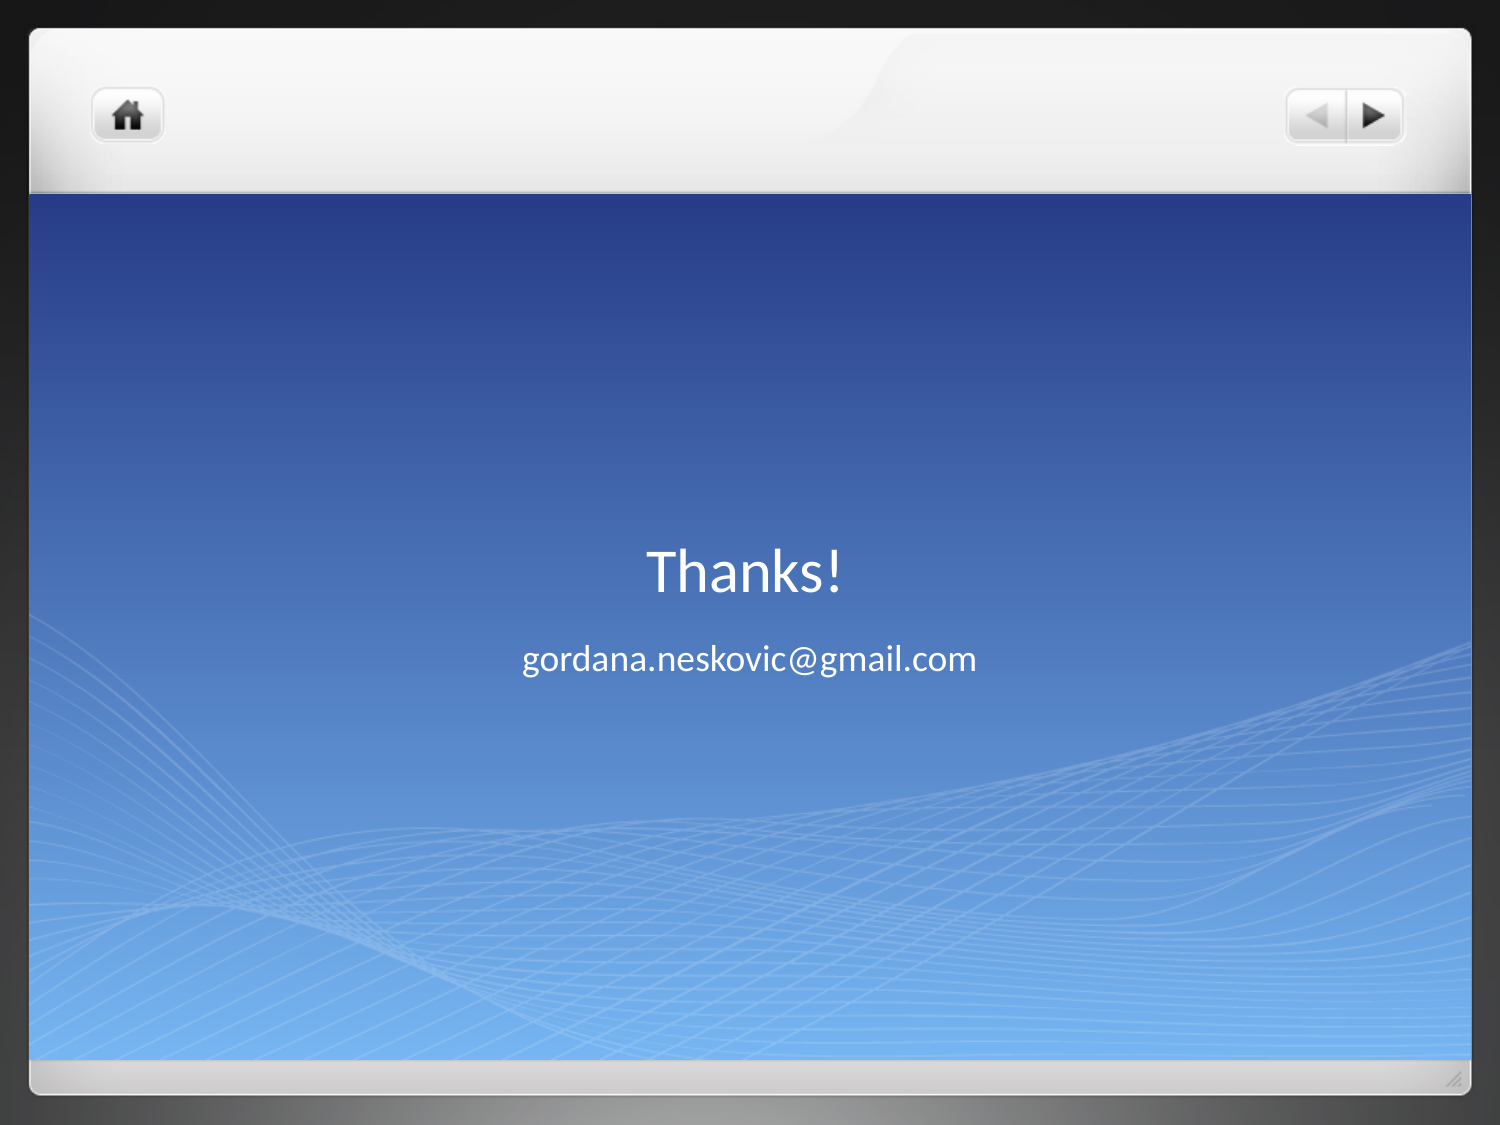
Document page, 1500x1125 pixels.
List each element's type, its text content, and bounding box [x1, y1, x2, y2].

picture [0, 0, 1500, 1125]
title Thanks! [44, 489, 1446, 688]
subtitle gordana.neskovic@gmail.com [68, 626, 1432, 751]
